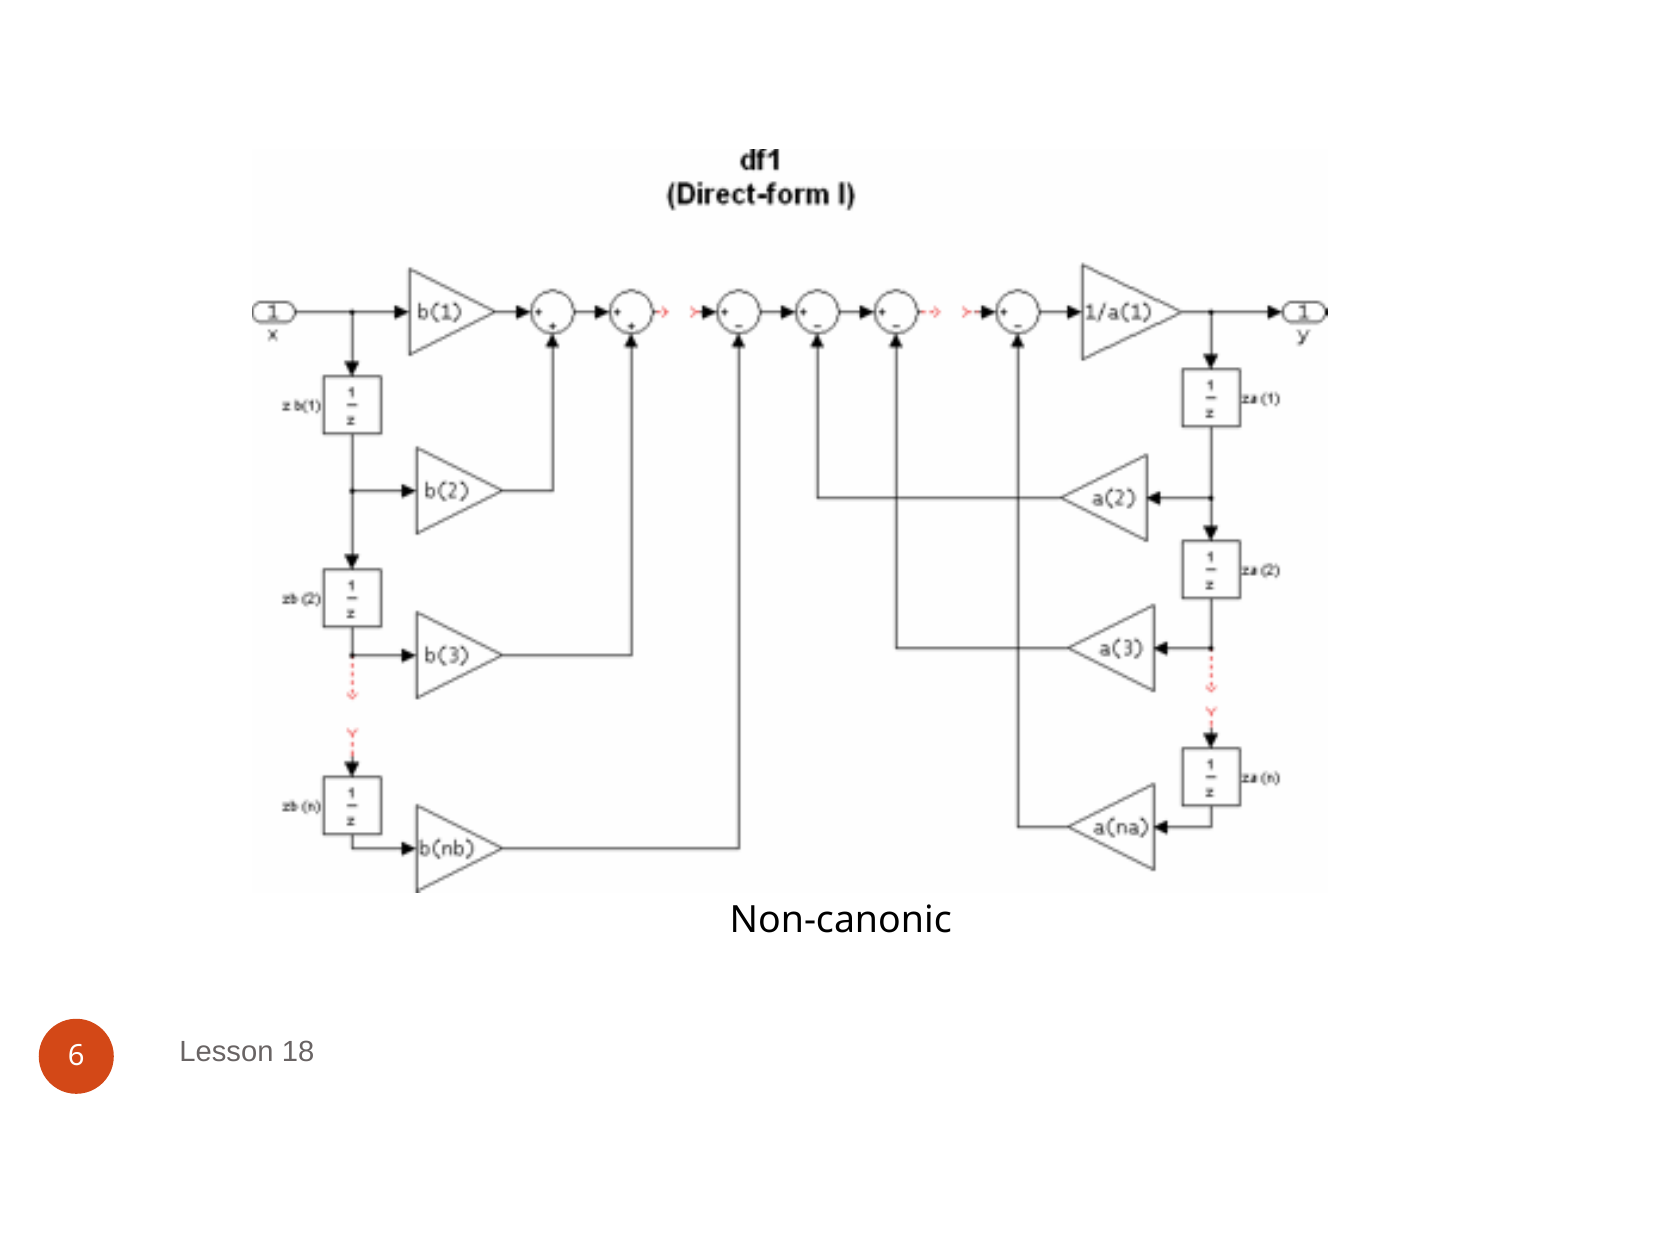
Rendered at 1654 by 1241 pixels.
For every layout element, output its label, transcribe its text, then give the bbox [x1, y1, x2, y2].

text_box <number> [38, 1018, 114, 1094]
text_box Non-canonic [714, 887, 967, 948]
text_box Lesson 18 [164, 1012, 815, 1088]
picture [252, 149, 1328, 893]
